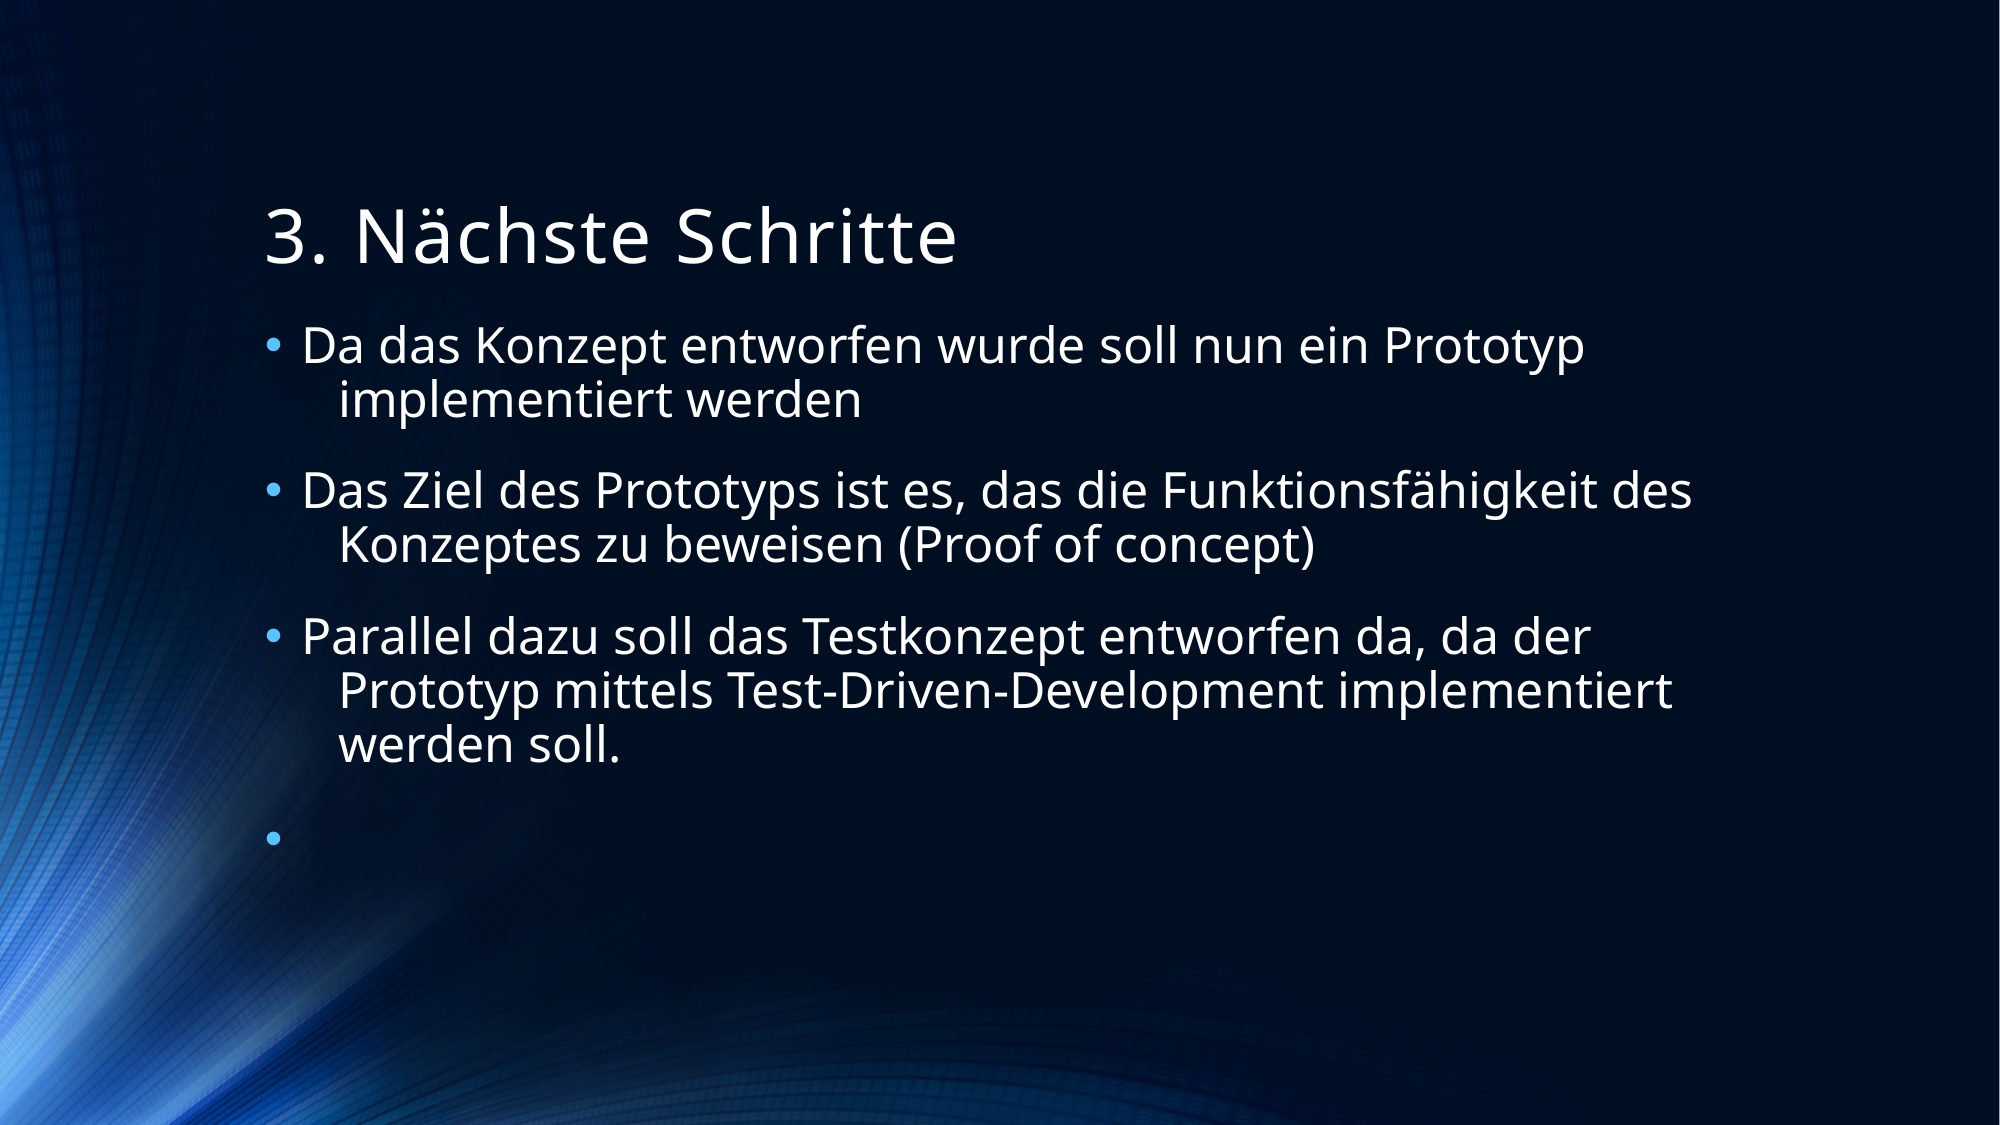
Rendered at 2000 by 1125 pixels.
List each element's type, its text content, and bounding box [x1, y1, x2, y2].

list Da das Konzept entworfen wurde soll nun ein Prototyp implementiert werden Das Ziel des Prototyps ist es, das die Funktionsfähigkeit des Konzeptes zu beweisen (Proof of concept) Parallel dazu soll das Testkonzept entworfen da, da der Prototyp mittels Test-Driven-Development implementiert werden soll. [249, 312, 1749, 988]
title 3. Nächste Schritte [249, 62, 1750, 288]
